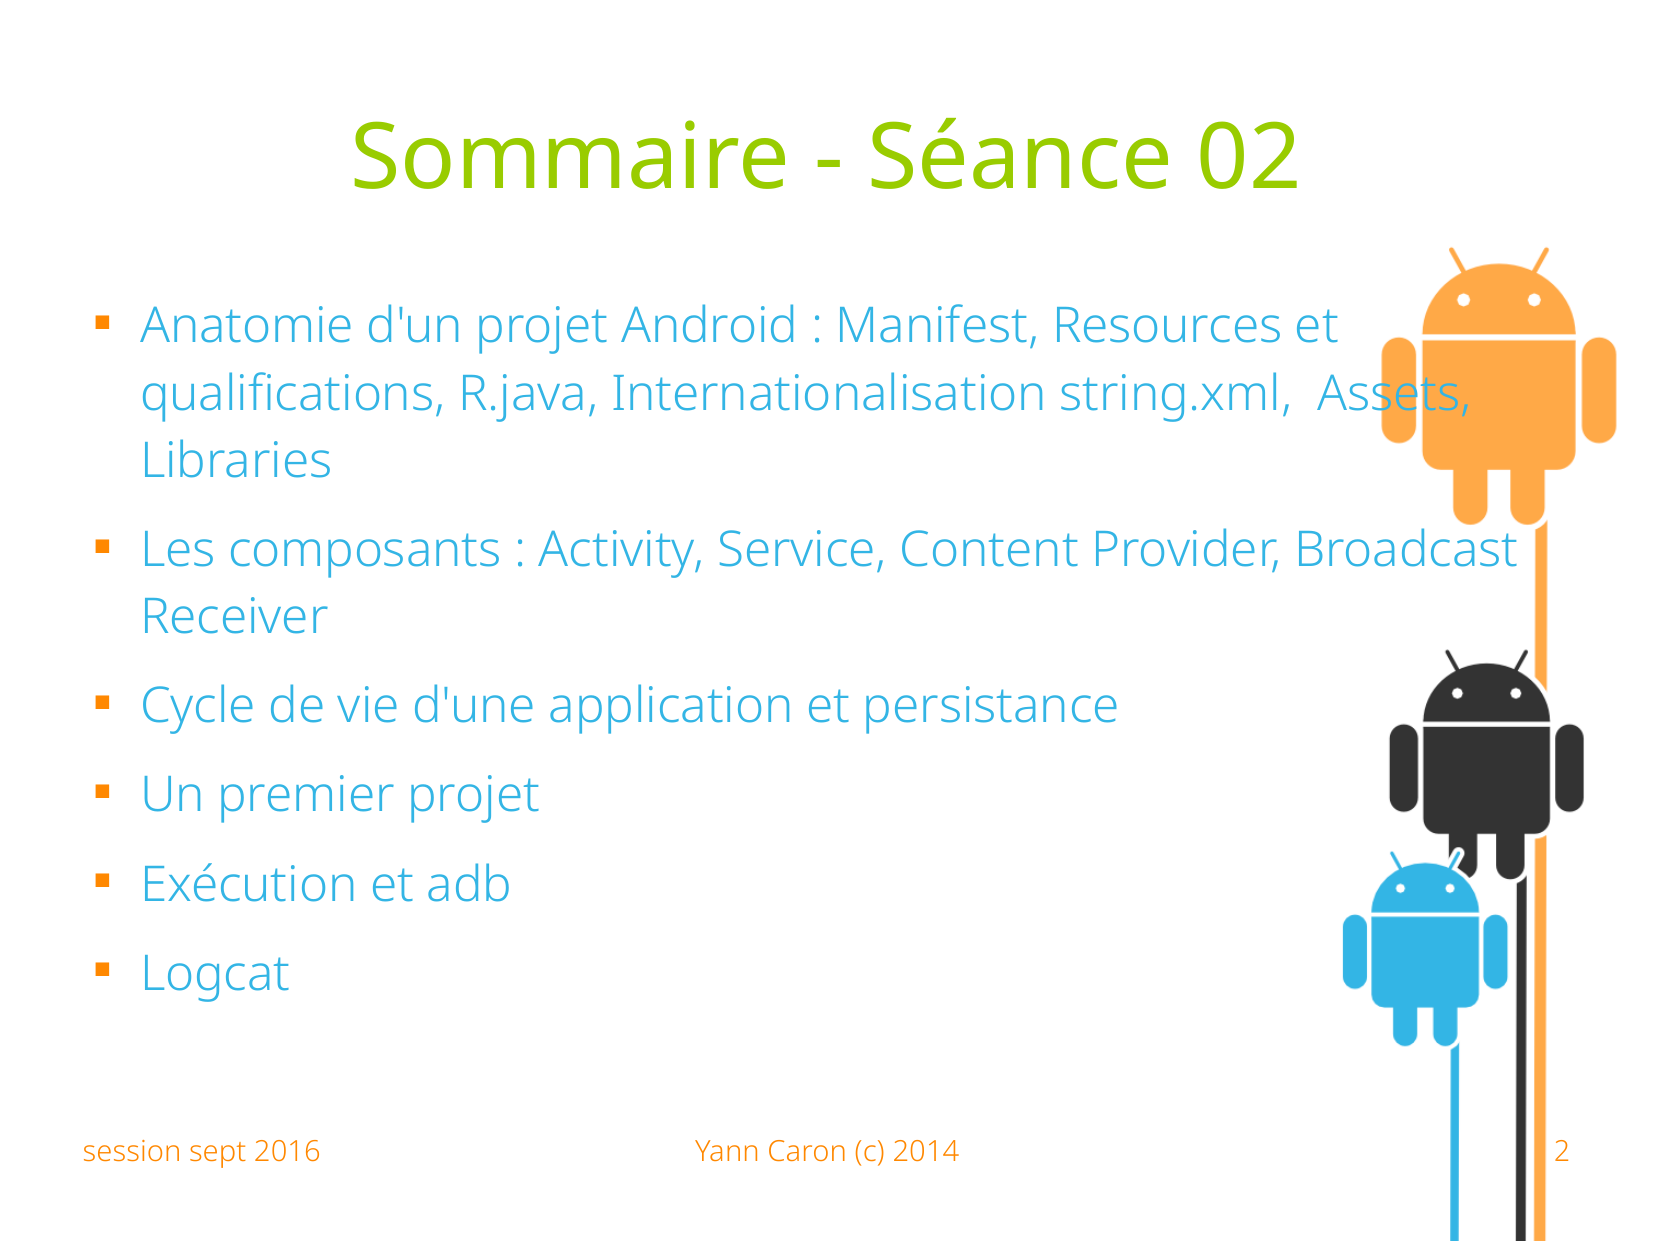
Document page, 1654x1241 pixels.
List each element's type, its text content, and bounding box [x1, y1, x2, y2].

picture [19, 14, 1634, 1241]
list Anatomie d'un projet Android : Manifest, Resources et qualifications, R.java, Internationalisation string.xml, Assets, Libraries Les composants : Activity, Service, Content Provider, Broadcast Receiver Cycle de vie d'une application et persistance Un premier projet Exécution et adb Logcat [82, 290, 1571, 1010]
title Sommaire - Séance 02 [82, 49, 1571, 257]
